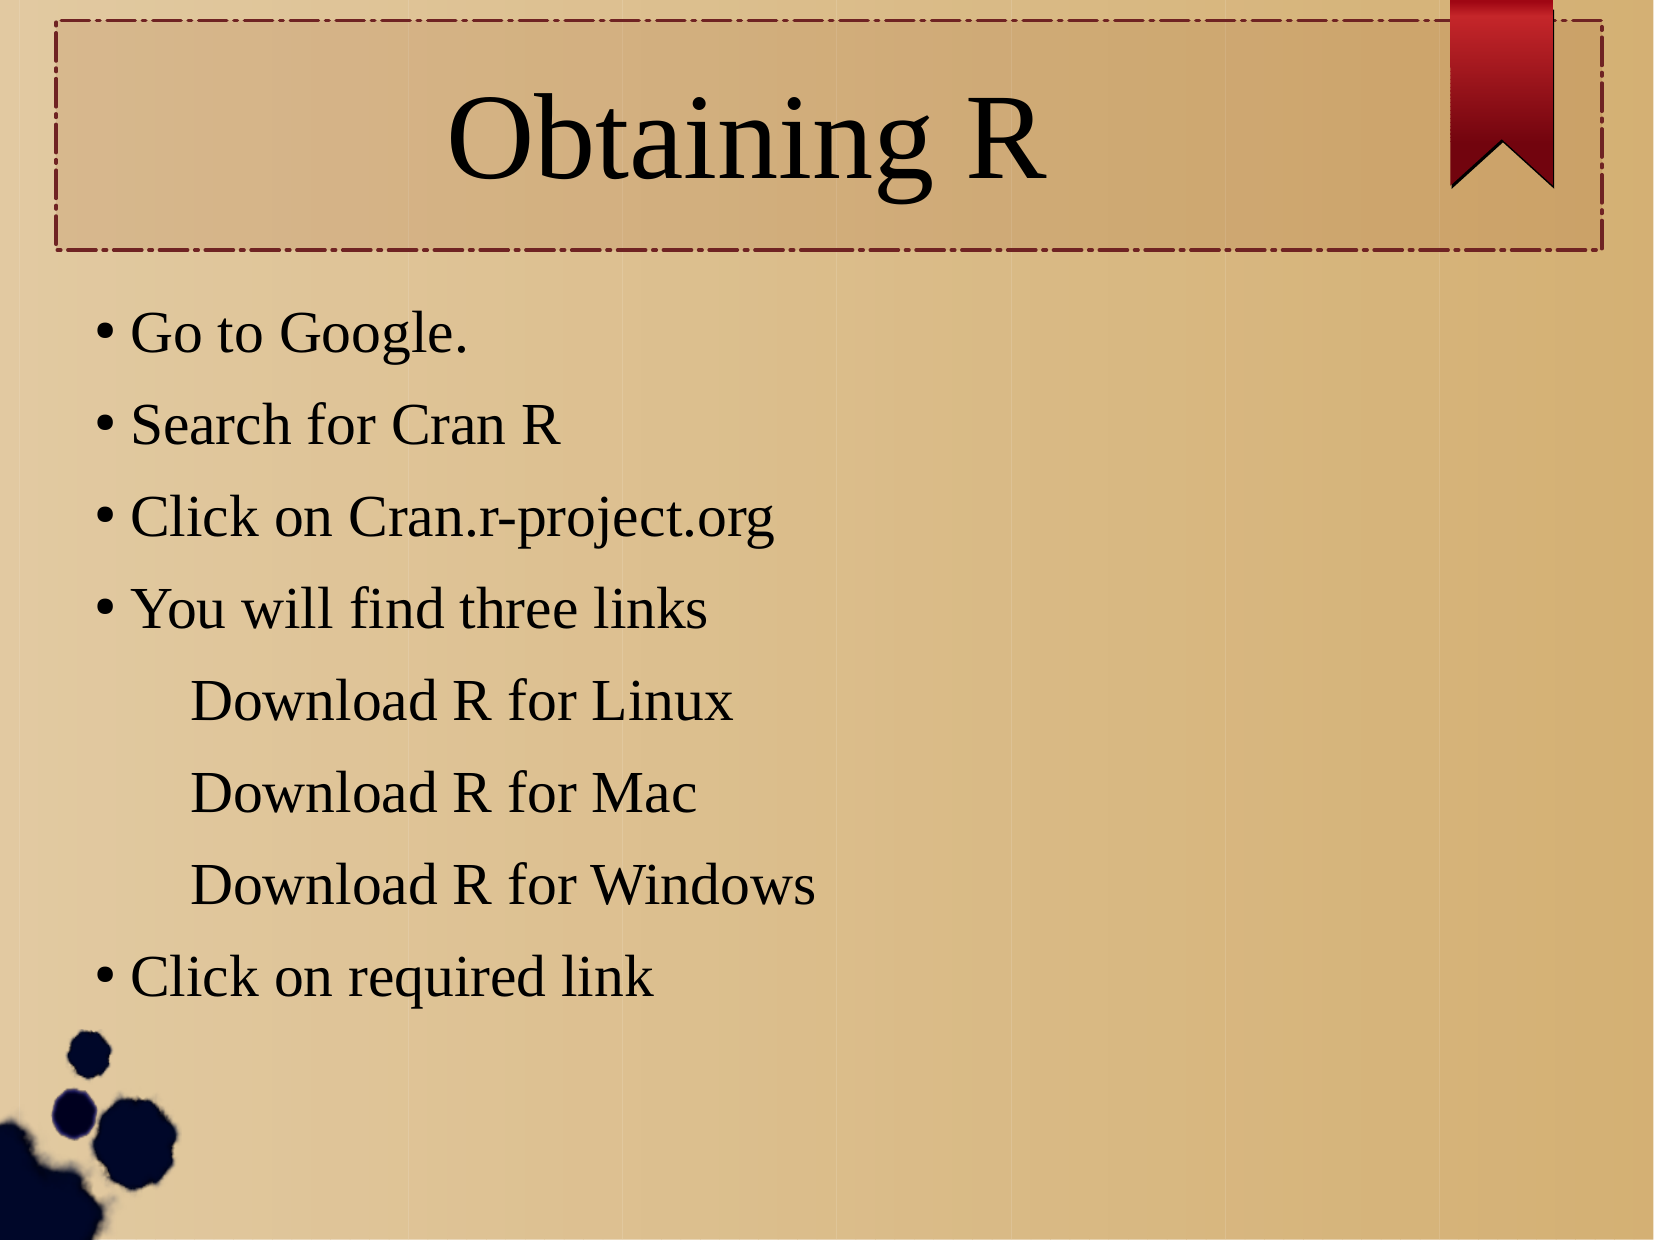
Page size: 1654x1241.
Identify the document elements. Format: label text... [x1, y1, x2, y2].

title Obtaining R [82, 47, 1412, 229]
list Go to Google. Search for Cran R Click on Cran.r-project.org You will find three links Download R for Linux Download R for Mac Download R for Windows Click on required link [82, 299, 1571, 1019]
